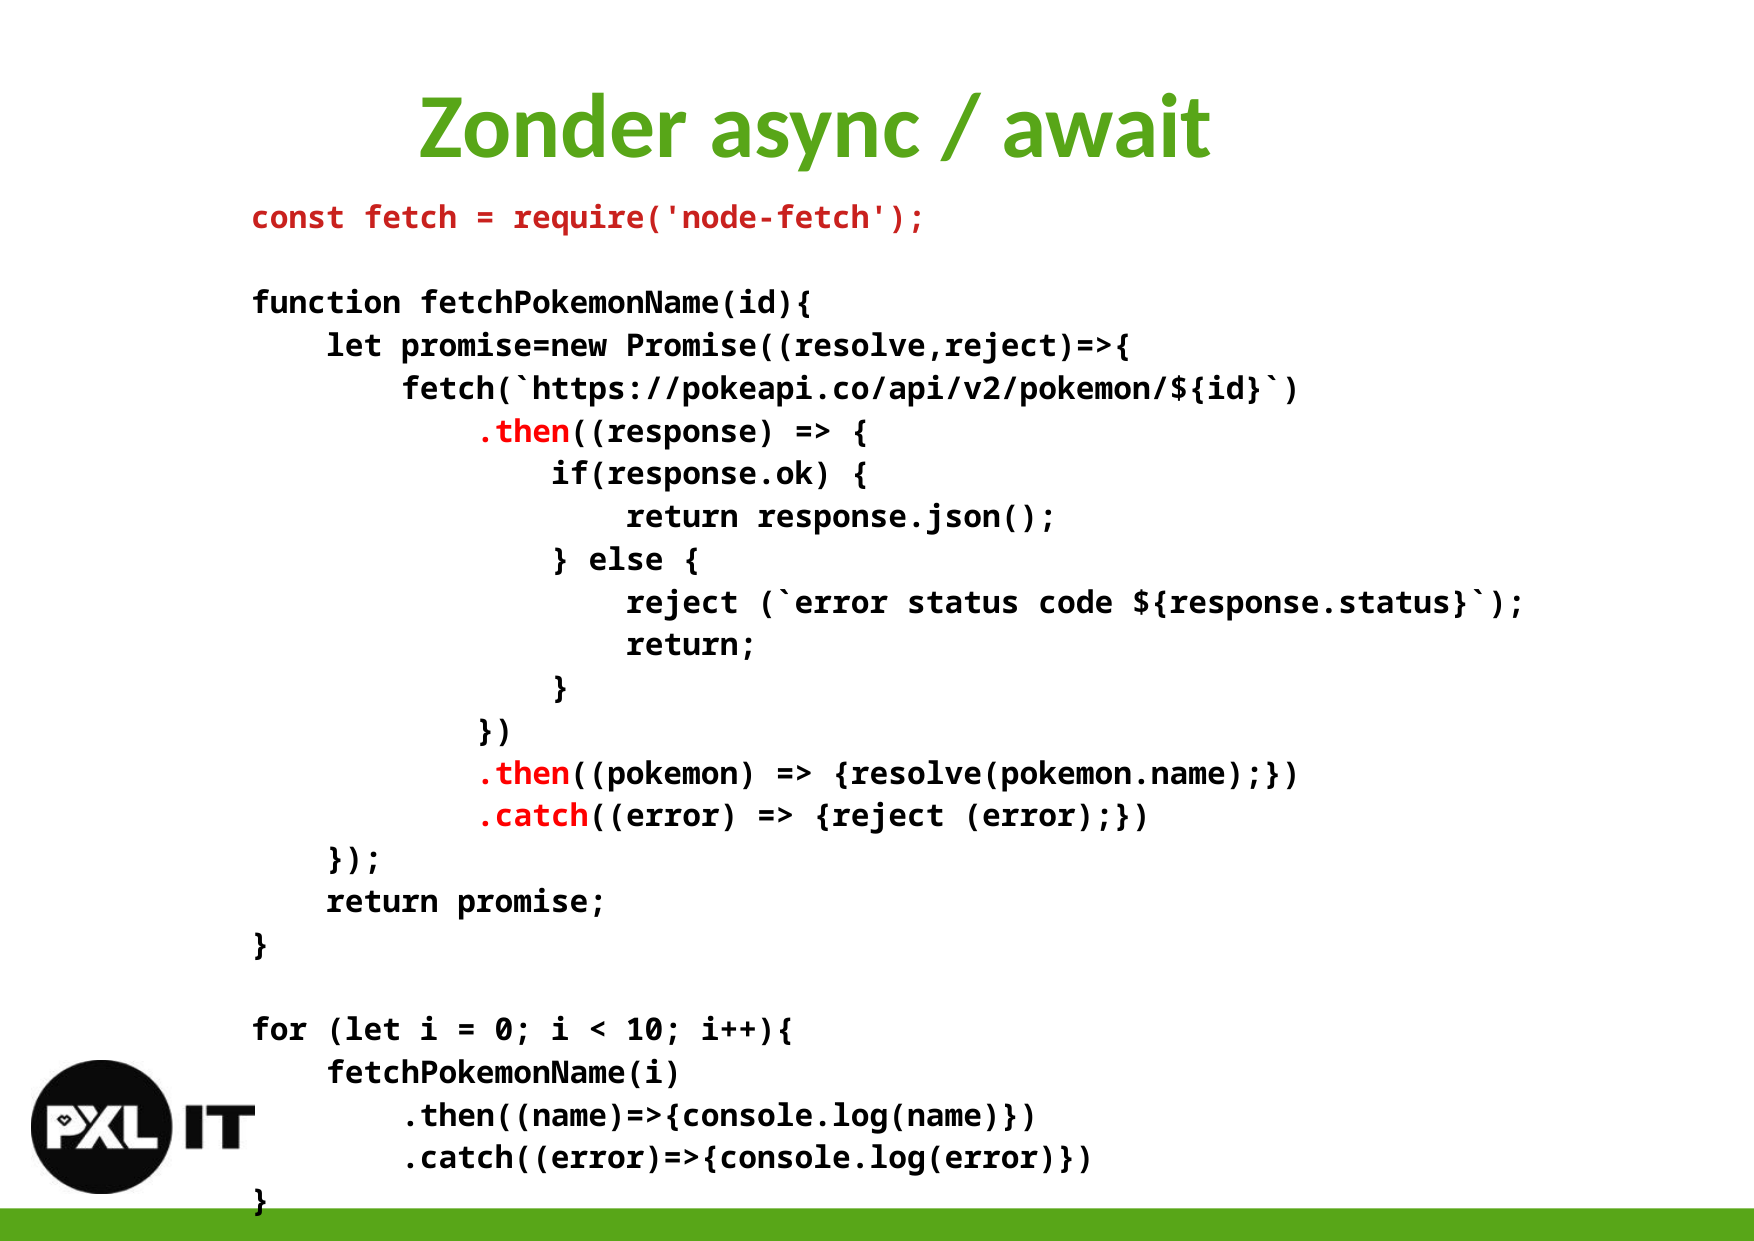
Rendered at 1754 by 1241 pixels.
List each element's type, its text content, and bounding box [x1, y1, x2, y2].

text_box const fetch = require('node-fetch'); function fetchPokemonName(id){ let promise=new Promise((resolve,reject)=>{ fetch(`https://pokeapi.co/api/v2/pokemon/${id}`) .then((response) => { if(response.ok) { return response.json(); } else { reject (`error status code ${response.status}`); return; } }) .then((pokemon) => {resolve(pokemon.name);}) .catch((error) => {reject (error);}) }); return promise; } for (let i = 0; i < 10; i++){ fetchPokemonName(i) .then((name)=>{console.log(name)}) .catch((error)=>{console.log(error)}) } [236, 187, 1754, 1241]
picture [31, 1060, 236, 1194]
text_box Zonder async / await [0, 51, 1685, 190]
